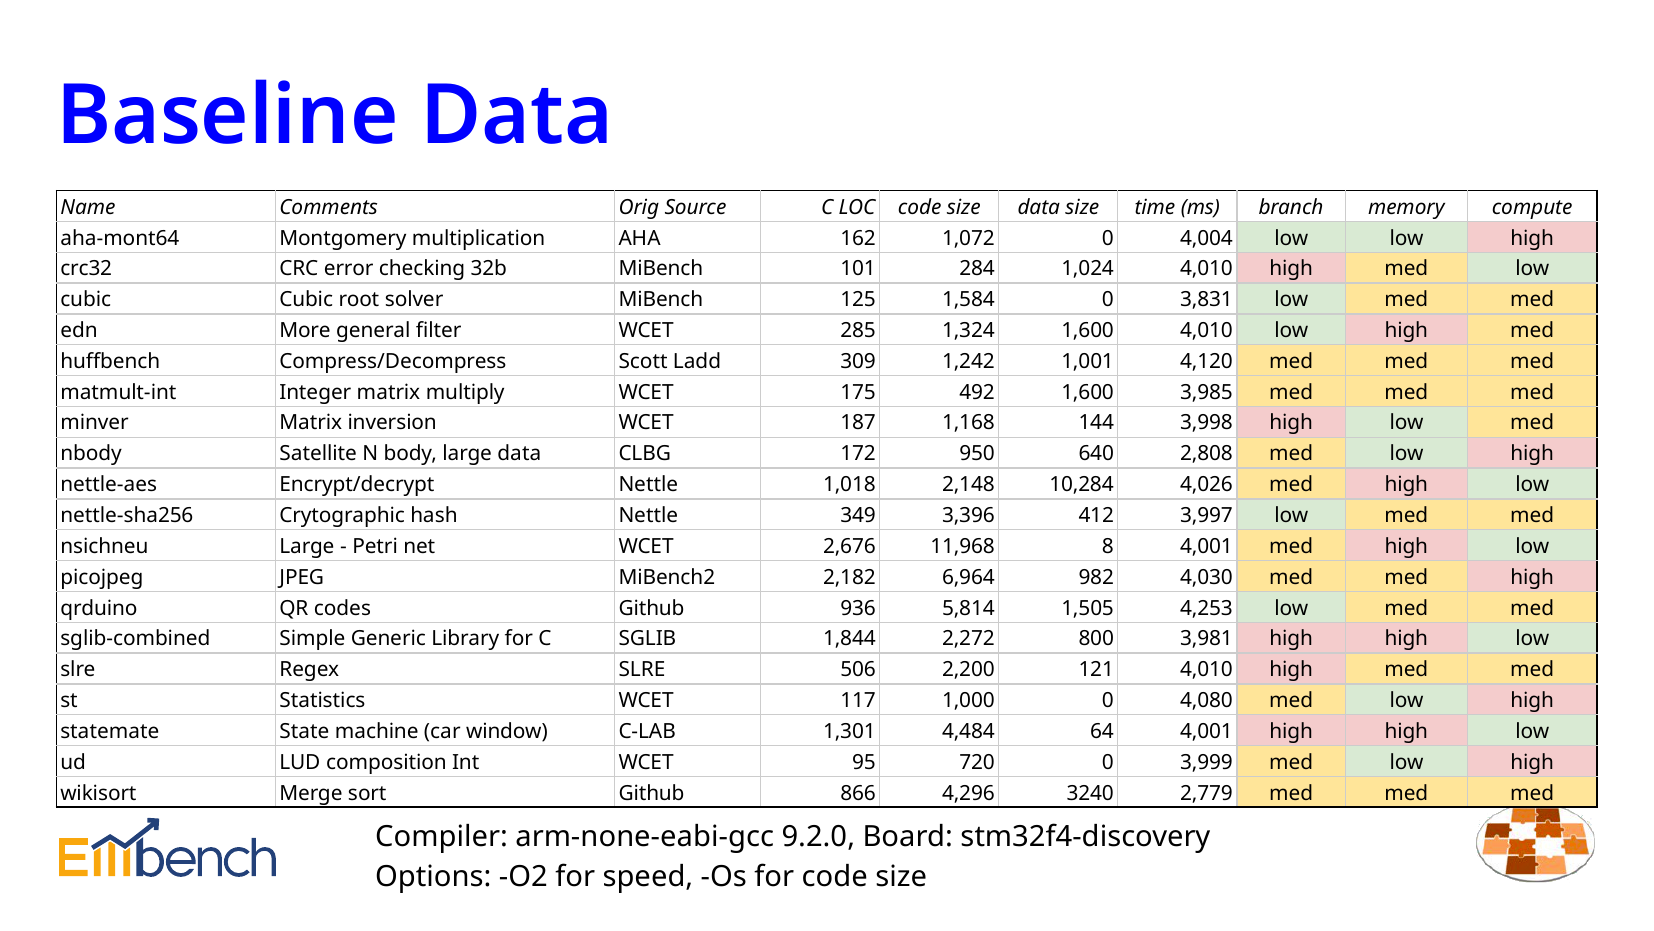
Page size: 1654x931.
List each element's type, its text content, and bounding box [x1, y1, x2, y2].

table_cell 4,253 [1118, 592, 1236, 622]
table_cell low [1468, 623, 1596, 652]
table_cell 1,018 [761, 469, 879, 498]
table_cell 1,301 [761, 715, 879, 745]
table_cell 3240 [999, 777, 1117, 806]
table_cell med [1346, 345, 1467, 375]
table_header code size [880, 191, 998, 221]
title Baseline Data [56, 49, 1597, 173]
table_cell high [1468, 685, 1596, 714]
table_cell high [1468, 746, 1596, 776]
table_cell 1,600 [999, 315, 1117, 344]
table_cell Encrypt/decrypt [276, 469, 614, 498]
table_cell cubic [57, 284, 275, 313]
table_cell med [1346, 284, 1467, 313]
table_cell med [1468, 654, 1596, 683]
table_header branch [1238, 191, 1345, 221]
table_cell 11,968 [880, 530, 998, 560]
table_cell 3,981 [1118, 623, 1236, 652]
table_cell statemate [57, 715, 275, 745]
table_cell 2,200 [880, 654, 998, 683]
table_cell low [1238, 222, 1345, 252]
table_cell 1,242 [880, 345, 998, 375]
table_cell 349 [761, 500, 879, 529]
table_cell 4,296 [880, 777, 998, 806]
table_header data size [999, 191, 1117, 221]
table_cell low [1238, 500, 1345, 529]
table_cell 175 [761, 376, 879, 406]
table_cell high [1346, 469, 1467, 498]
table_cell high [1238, 623, 1345, 652]
table_cell high [1238, 654, 1345, 683]
table_cell low [1468, 469, 1596, 498]
table_cell med [1468, 777, 1596, 806]
table_cell high [1346, 623, 1467, 652]
table_cell 3,831 [1118, 284, 1236, 313]
table_cell minver [57, 407, 275, 437]
table_cell 2,808 [1118, 438, 1236, 467]
table_cell matmult-int [57, 376, 275, 406]
table_cell med [1468, 376, 1596, 406]
table_cell ud [57, 746, 275, 776]
table_cell high [1238, 407, 1345, 437]
table_cell 3,985 [1118, 376, 1236, 406]
table_cell edn [57, 315, 275, 344]
table_cell med [1346, 654, 1467, 683]
table_cell 0 [999, 685, 1117, 714]
table_cell QR codes [276, 592, 614, 622]
table_cell low [1346, 438, 1467, 467]
table_header memory [1346, 191, 1467, 221]
table_cell 0 [999, 222, 1117, 252]
table_cell 4,026 [1118, 469, 1236, 498]
table_cell med [1468, 284, 1596, 313]
table_cell 0 [999, 746, 1117, 776]
table_cell med [1238, 777, 1345, 806]
table_cell sglib-combined [57, 623, 275, 652]
table_cell wikisort [57, 777, 275, 806]
table_cell med [1346, 500, 1467, 529]
table_cell Scott Ladd [615, 345, 760, 375]
table_cell Integer matrix multiply [276, 376, 614, 406]
table_cell med [1238, 469, 1345, 498]
table_cell high [1468, 561, 1596, 591]
table_cell 144 [999, 407, 1117, 437]
table_cell Github [615, 777, 760, 806]
table_cell med [1238, 345, 1345, 375]
table_cell med [1238, 746, 1345, 776]
table_cell 10,284 [999, 469, 1117, 498]
table_cell More general filter [276, 315, 614, 344]
table_cell high [1346, 715, 1467, 745]
table_header Comments [276, 191, 614, 221]
table_cell 8 [999, 530, 1117, 560]
table_cell 1,324 [880, 315, 998, 344]
table_cell Crytographic hash [276, 500, 614, 529]
table_cell 4,120 [1118, 345, 1236, 375]
table_cell 640 [999, 438, 1117, 467]
table_cell Statistics [276, 685, 614, 714]
table_cell 2,148 [880, 469, 998, 498]
table_cell 982 [999, 561, 1117, 591]
table_cell 101 [761, 253, 879, 282]
table_cell med [1468, 315, 1596, 344]
table_cell SLRE [615, 654, 760, 683]
table_cell 1,844 [761, 623, 879, 652]
table_header compute [1468, 191, 1596, 221]
table_cell WCET [615, 376, 760, 406]
table_cell 285 [761, 315, 879, 344]
table_cell 2,676 [761, 530, 879, 560]
table_cell 4,001 [1118, 715, 1236, 745]
table_cell 1,168 [880, 407, 998, 437]
table_cell nettle-sha256 [57, 500, 275, 529]
table_cell 1,505 [999, 592, 1117, 622]
table_cell Matrix inversion [276, 407, 614, 437]
table_cell nbody [57, 438, 275, 467]
table_header time (ms) [1118, 191, 1236, 221]
table_cell 117 [761, 685, 879, 714]
table_cell high [1346, 530, 1467, 560]
table_cell MiBench [615, 284, 760, 313]
table_cell low [1238, 284, 1345, 313]
table_cell med [1346, 592, 1467, 622]
table_cell MiBench [615, 253, 760, 282]
table_cell Nettle [615, 500, 760, 529]
table_cell low [1346, 407, 1467, 437]
table_cell 187 [761, 407, 879, 437]
table_cell low [1468, 253, 1596, 282]
table_cell med [1238, 561, 1345, 591]
picture [1476, 808, 1595, 883]
table_cell 95 [761, 746, 879, 776]
table_cell 5,814 [880, 592, 998, 622]
table_cell WCET [615, 746, 760, 776]
table_cell WCET [615, 685, 760, 714]
text_box Compiler: arm-none-eabi-gcc 9.2.0, Board: stm32f4-discovery Options: -O2 for speed, -Os for code size [360, 807, 1375, 909]
table_cell med [1238, 376, 1345, 406]
table_cell CLBG [615, 438, 760, 467]
table_cell med [1238, 685, 1345, 714]
table_cell med [1346, 376, 1467, 406]
table_cell JPEG [276, 561, 614, 591]
table_cell CRC error checking 32b [276, 253, 614, 282]
table_cell med [1468, 407, 1596, 437]
table_cell Regex [276, 654, 614, 683]
table_cell 4,030 [1118, 561, 1236, 591]
table_cell huffbench [57, 345, 275, 375]
table_cell Nettle [615, 469, 760, 498]
table_cell picojpeg [57, 561, 275, 591]
table_cell MiBench2 [615, 561, 760, 591]
table_cell 4,080 [1118, 685, 1236, 714]
table_header C LOC [761, 191, 879, 221]
table_cell 172 [761, 438, 879, 467]
table_cell crc32 [57, 253, 275, 282]
table_header Orig Source [615, 191, 760, 221]
table_cell 2,779 [1118, 777, 1236, 806]
table_cell Large - Petri net [276, 530, 614, 560]
table_cell WCET [615, 407, 760, 437]
table_cell 2,272 [880, 623, 998, 652]
table_cell Compress/Decompress [276, 345, 614, 375]
table_cell low [1346, 222, 1467, 252]
table_cell 720 [880, 746, 998, 776]
table_cell Satellite N body, large data [276, 438, 614, 467]
table_cell 4,010 [1118, 253, 1236, 282]
table_cell 800 [999, 623, 1117, 652]
table_cell nettle-aes [57, 469, 275, 498]
table_cell 64 [999, 715, 1117, 745]
table_cell med [1468, 500, 1596, 529]
table_cell 412 [999, 500, 1117, 529]
table_cell 0 [999, 284, 1117, 313]
table_cell slre [57, 654, 275, 683]
table_cell aha-mont64 [57, 222, 275, 252]
table_cell low [1346, 746, 1467, 776]
table_cell st [57, 685, 275, 714]
table_cell Montgomery multiplication [276, 222, 614, 252]
table_cell low [1468, 530, 1596, 560]
table_cell 284 [880, 253, 998, 282]
table_cell 1,600 [999, 376, 1117, 406]
table_cell 121 [999, 654, 1117, 683]
table_cell WCET [615, 315, 760, 344]
table_cell Simple Generic Library for C [276, 623, 614, 652]
table_cell LUD composition Int [276, 746, 614, 776]
table_cell low [1238, 592, 1345, 622]
table_cell 162 [761, 222, 879, 252]
table_cell nsichneu [57, 530, 275, 560]
table_cell 1,001 [999, 345, 1117, 375]
table_cell low [1468, 715, 1596, 745]
table_cell SGLIB [615, 623, 760, 652]
table_cell med [1346, 253, 1467, 282]
table_cell Github [615, 592, 760, 622]
table_cell C-LAB [615, 715, 760, 745]
table_cell 506 [761, 654, 879, 683]
table_cell high [1238, 253, 1345, 282]
table_cell high [1468, 438, 1596, 467]
table_cell 492 [880, 376, 998, 406]
table_cell 3,999 [1118, 746, 1236, 776]
table_cell 1,072 [880, 222, 998, 252]
table_cell 950 [880, 438, 998, 467]
table_cell high [1468, 222, 1596, 252]
table_cell 3,998 [1118, 407, 1236, 437]
table_cell Merge sort [276, 777, 614, 806]
table_header Name [57, 191, 275, 221]
table_cell 3,396 [880, 500, 998, 529]
table_cell Cubic root solver [276, 284, 614, 313]
table_cell 6,964 [880, 561, 998, 591]
table_cell 4,010 [1118, 654, 1236, 683]
table_cell 4,484 [880, 715, 998, 745]
table_cell 1,024 [999, 253, 1117, 282]
table_cell 4,004 [1118, 222, 1236, 252]
table_cell 3,997 [1118, 500, 1236, 529]
table_cell med [1346, 777, 1467, 806]
table_cell State machine (car window) [276, 715, 614, 745]
table_cell 1,000 [880, 685, 998, 714]
table_cell med [1238, 438, 1345, 467]
table_cell high [1346, 315, 1467, 344]
table_cell qrduino [57, 592, 275, 622]
table_cell 2,182 [761, 561, 879, 591]
table_cell med [1346, 561, 1467, 591]
table_cell 936 [761, 592, 879, 622]
table_cell 866 [761, 777, 879, 806]
table_cell med [1468, 592, 1596, 622]
table_cell med [1238, 530, 1345, 560]
table_cell 4,001 [1118, 530, 1236, 560]
table_cell WCET [615, 530, 760, 560]
table_cell low [1238, 315, 1345, 344]
table_cell 125 [761, 284, 879, 313]
table_cell AHA [615, 222, 760, 252]
table_cell low [1346, 685, 1467, 714]
table_cell 309 [761, 345, 879, 375]
table_cell high [1238, 715, 1345, 745]
table_cell 1,584 [880, 284, 998, 313]
table_cell 4,010 [1118, 315, 1236, 344]
table_cell med [1468, 345, 1596, 375]
